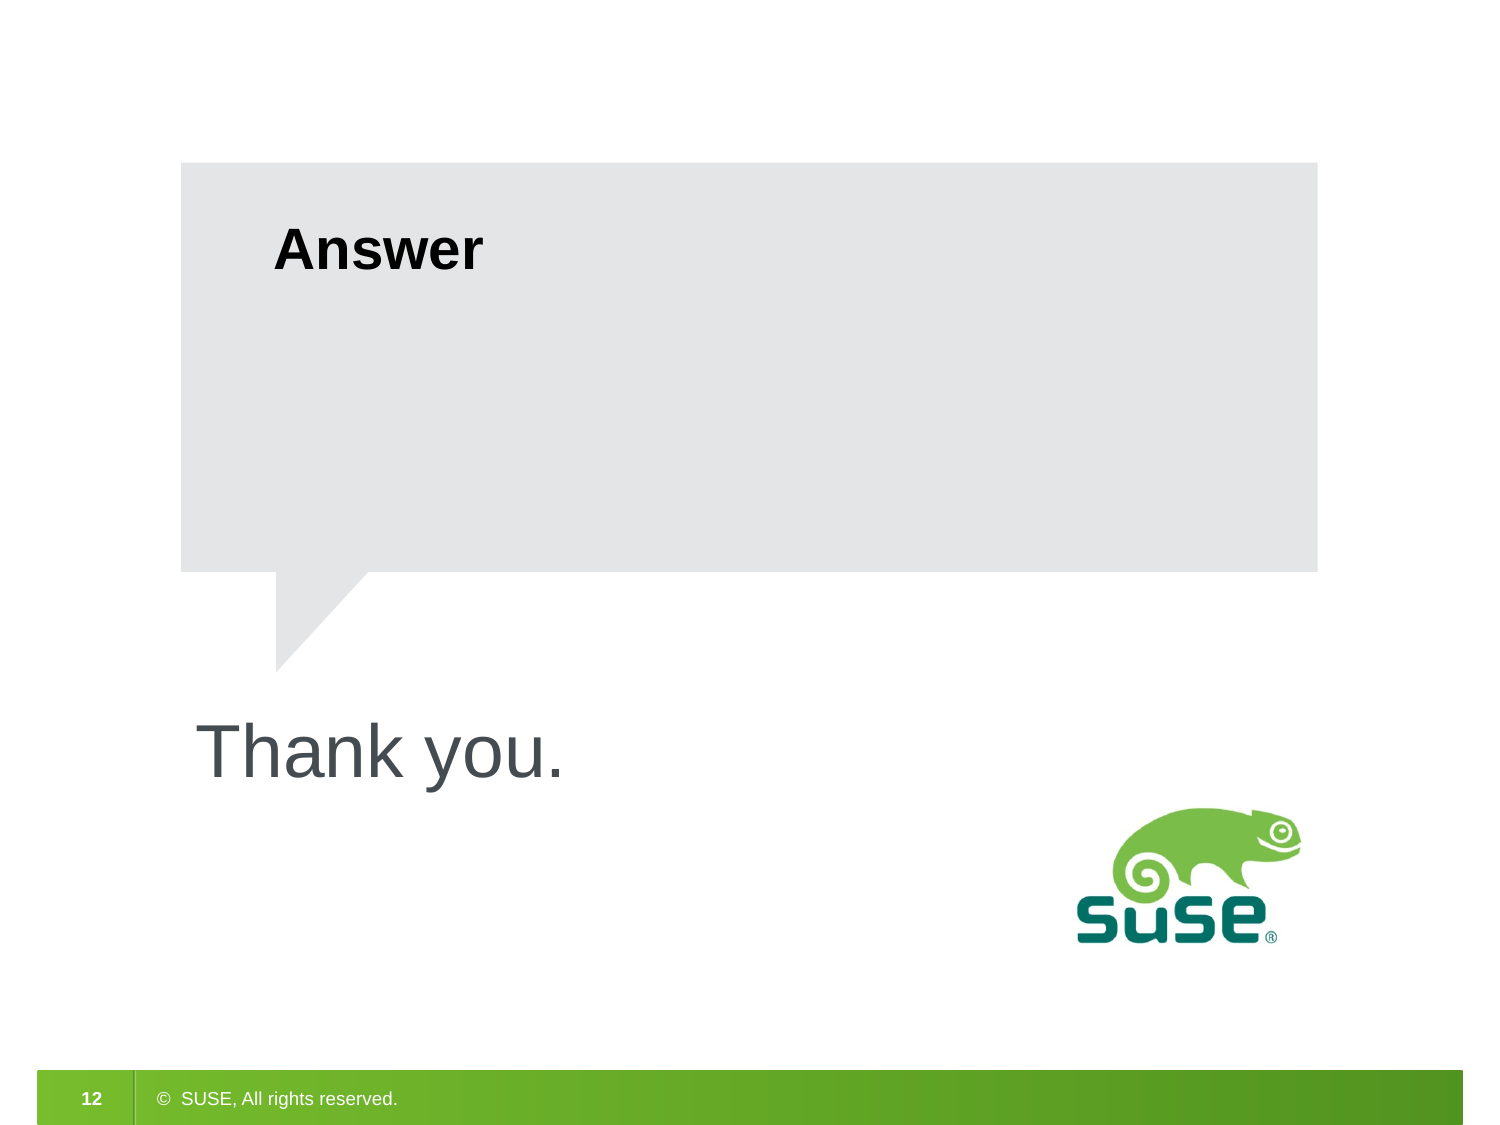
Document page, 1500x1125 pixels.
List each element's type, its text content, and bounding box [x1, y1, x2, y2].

picture [1075, 806, 1304, 947]
text_box Answer [259, 213, 1334, 289]
